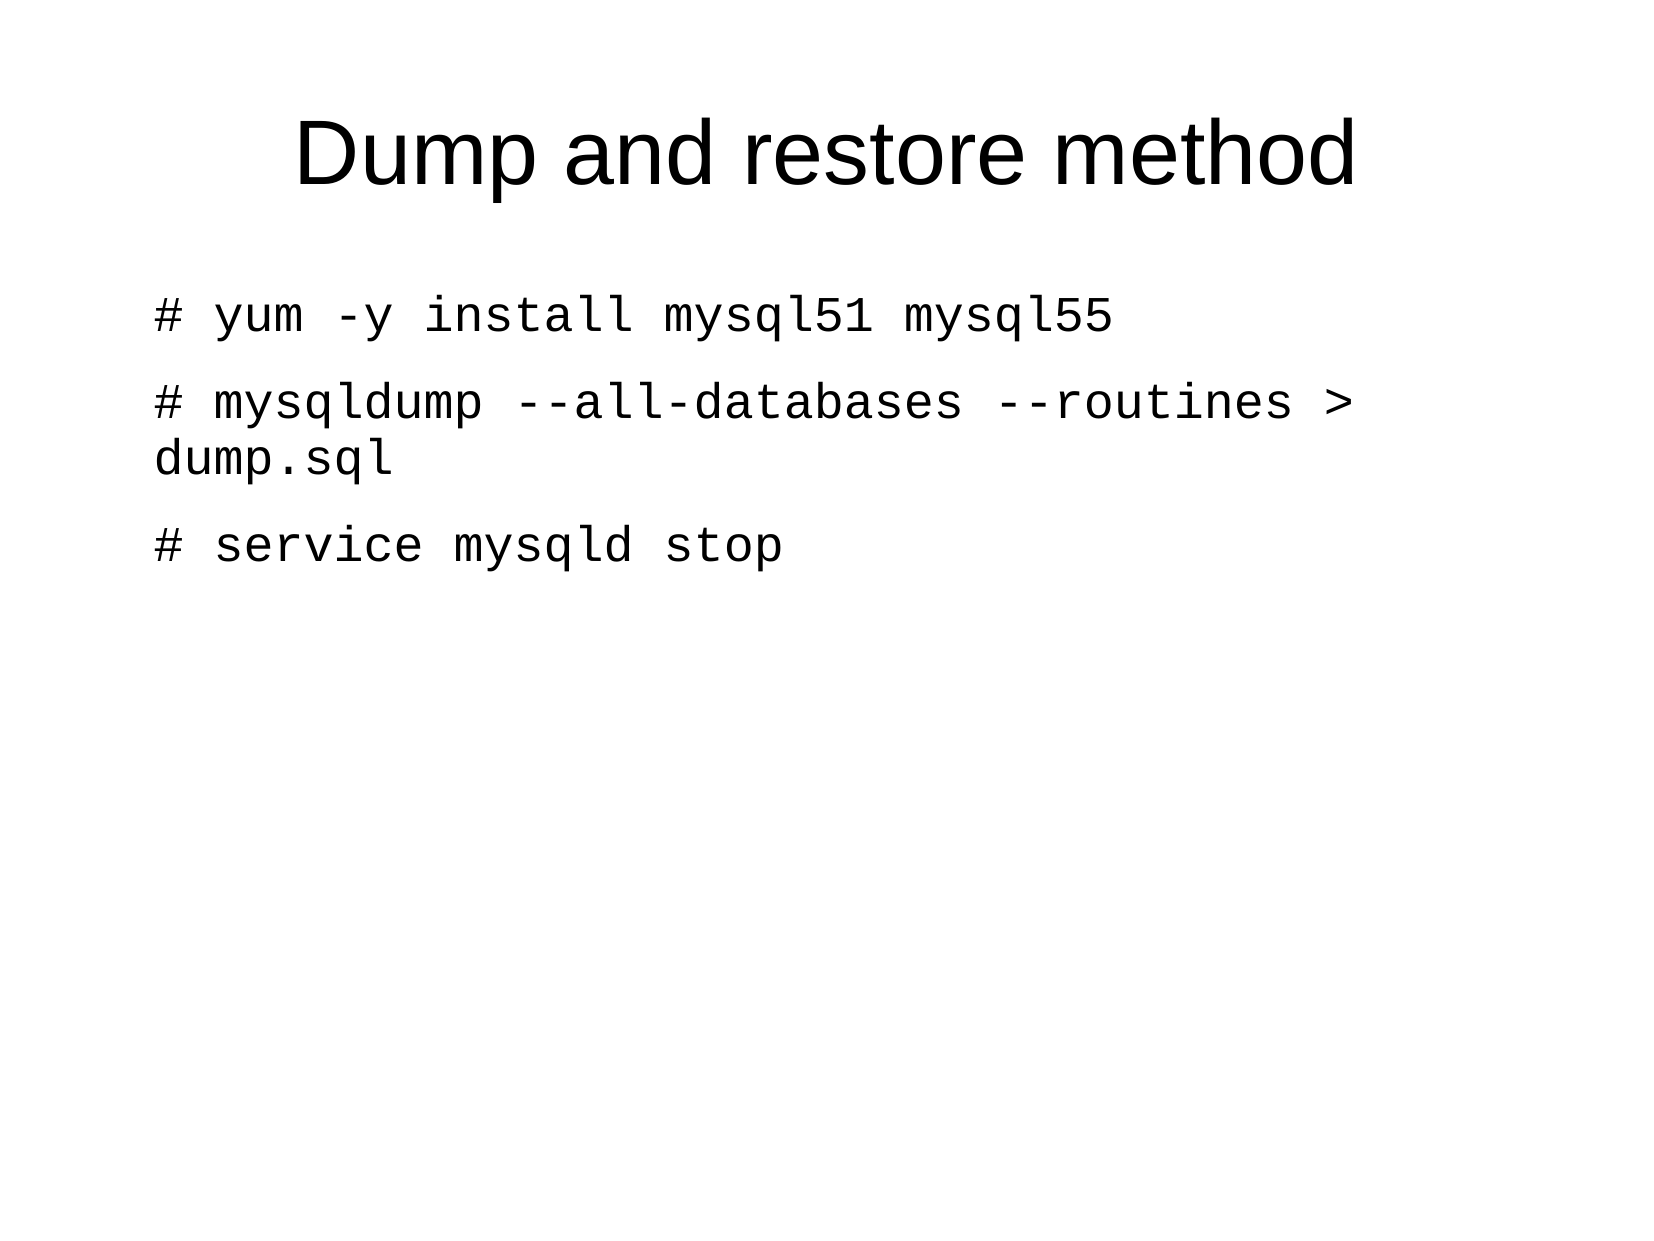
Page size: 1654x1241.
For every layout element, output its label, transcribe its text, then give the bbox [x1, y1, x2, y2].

title Dump and restore method [82, 49, 1571, 257]
list # yum -y install mysql51 mysql55 # mysqldump --all-databases --routines > dump.sql # service mysqld stop [82, 290, 1571, 1109]
